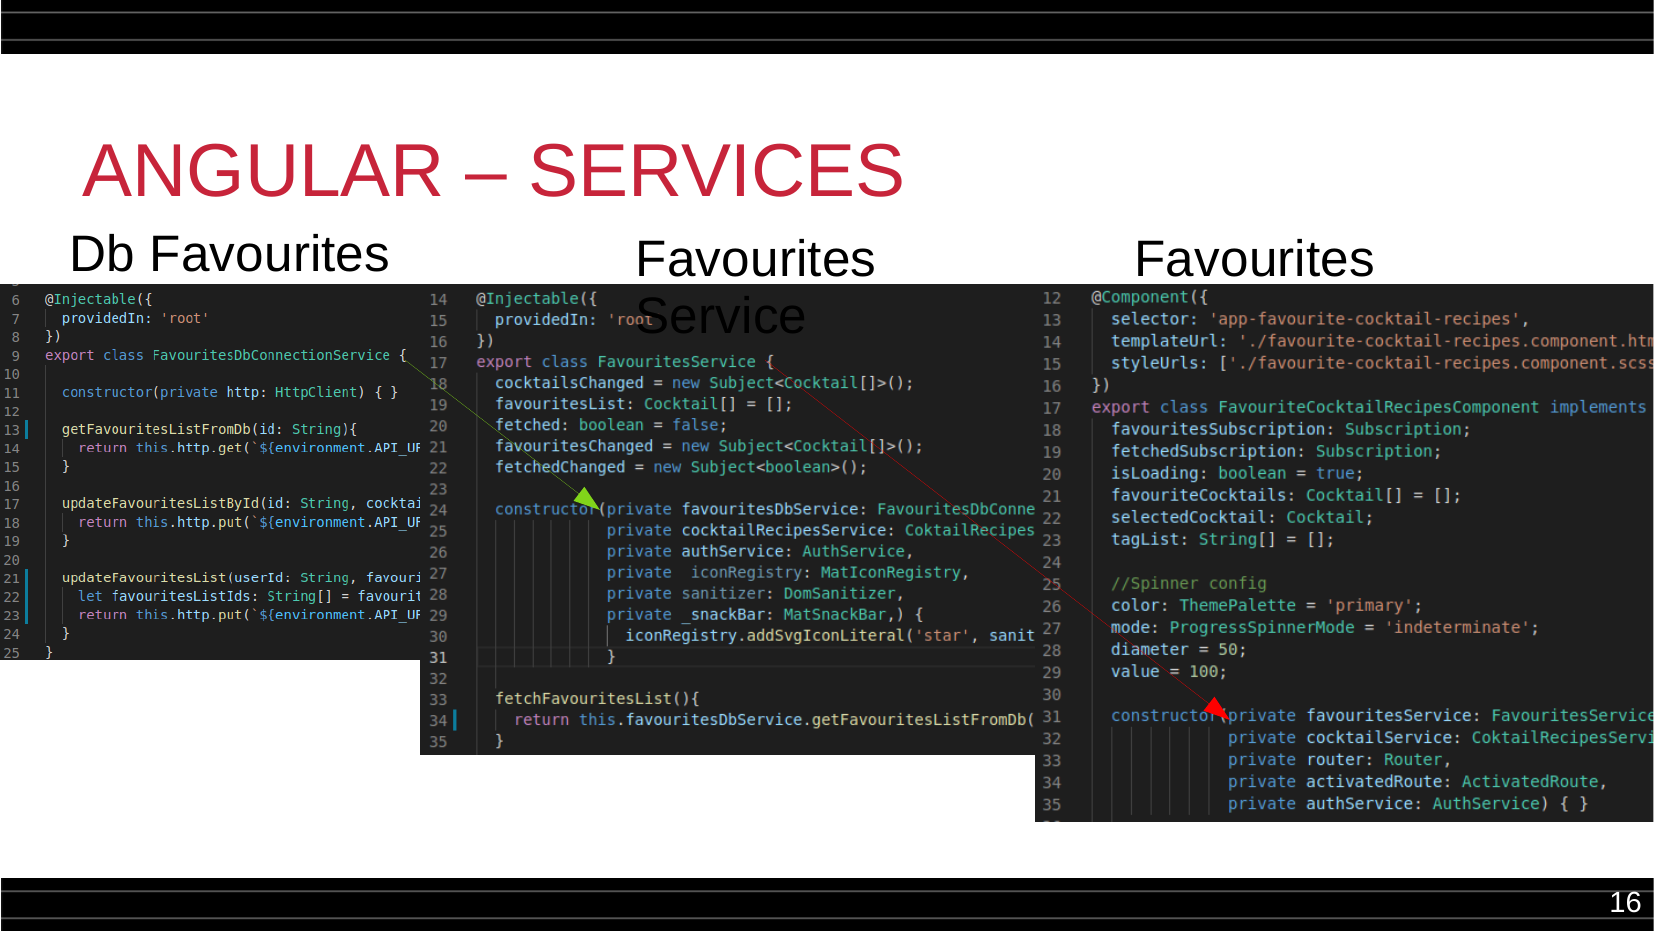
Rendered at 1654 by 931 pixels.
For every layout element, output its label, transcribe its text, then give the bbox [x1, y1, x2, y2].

list Favourites Component [1080, 229, 1576, 284]
list Db Favourites Service [15, 225, 507, 284]
picture [1, 878, 1654, 931]
picture [1, 0, 1654, 54]
list Favourites Service [581, 229, 1002, 345]
picture [0, 284, 1654, 822]
title ANGULAR – SERVICES [82, 92, 1571, 249]
